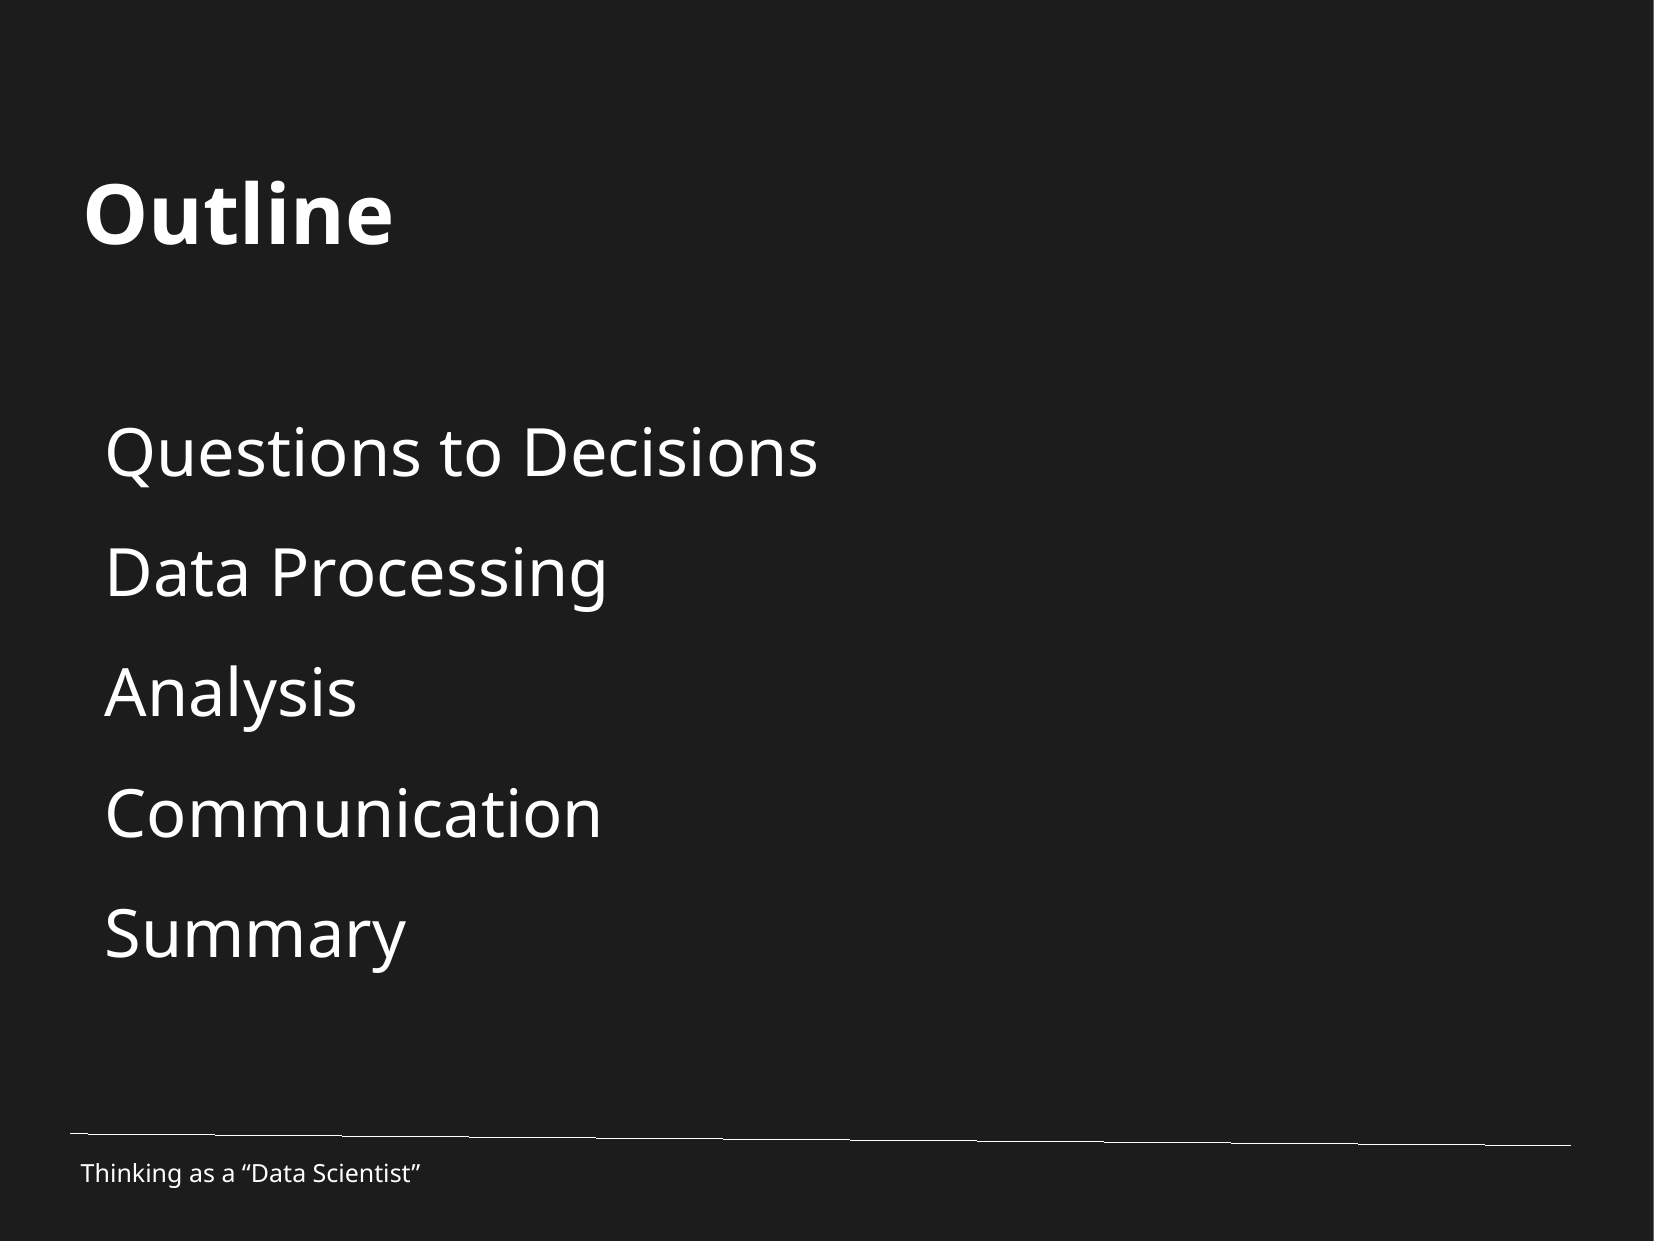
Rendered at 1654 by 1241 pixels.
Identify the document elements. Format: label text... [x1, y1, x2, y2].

text_box Thinking as a “Data Scientist” [65, 1148, 586, 1225]
title Outline [82, 108, 1571, 316]
list Questions to Decisions Data Processing Analysis Communication Summary [86, 405, 1576, 1025]
